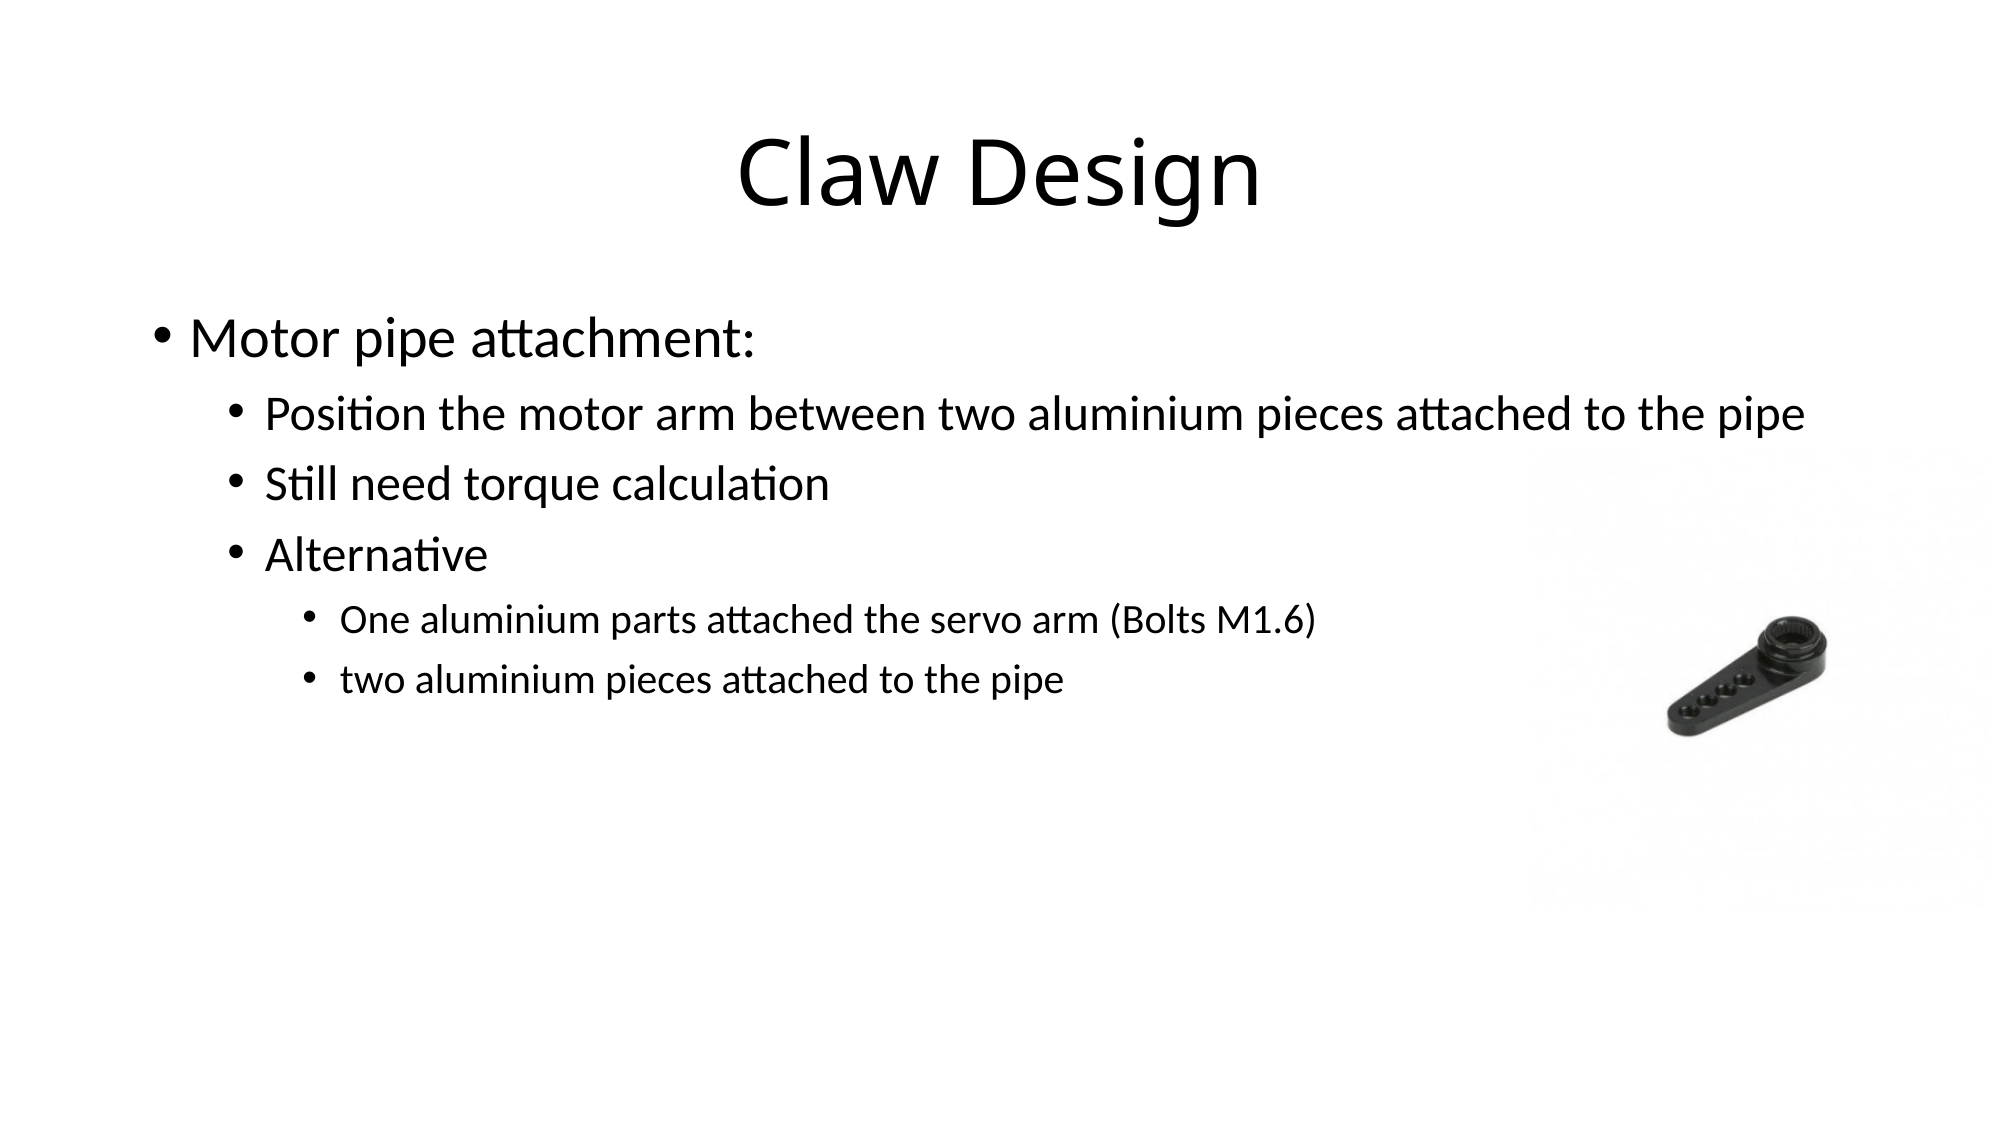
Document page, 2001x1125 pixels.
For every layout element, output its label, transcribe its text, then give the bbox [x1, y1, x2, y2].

picture [1529, 449, 1988, 908]
title Claw Design [137, 59, 1863, 278]
list Motor pipe attachment: Position the motor arm between two aluminium pieces attached to the pipe Still need torque calculation Alternative One aluminium parts attached the servo arm (Bolts M1.6) two aluminium pieces attached to the pipe [137, 299, 1863, 1014]
